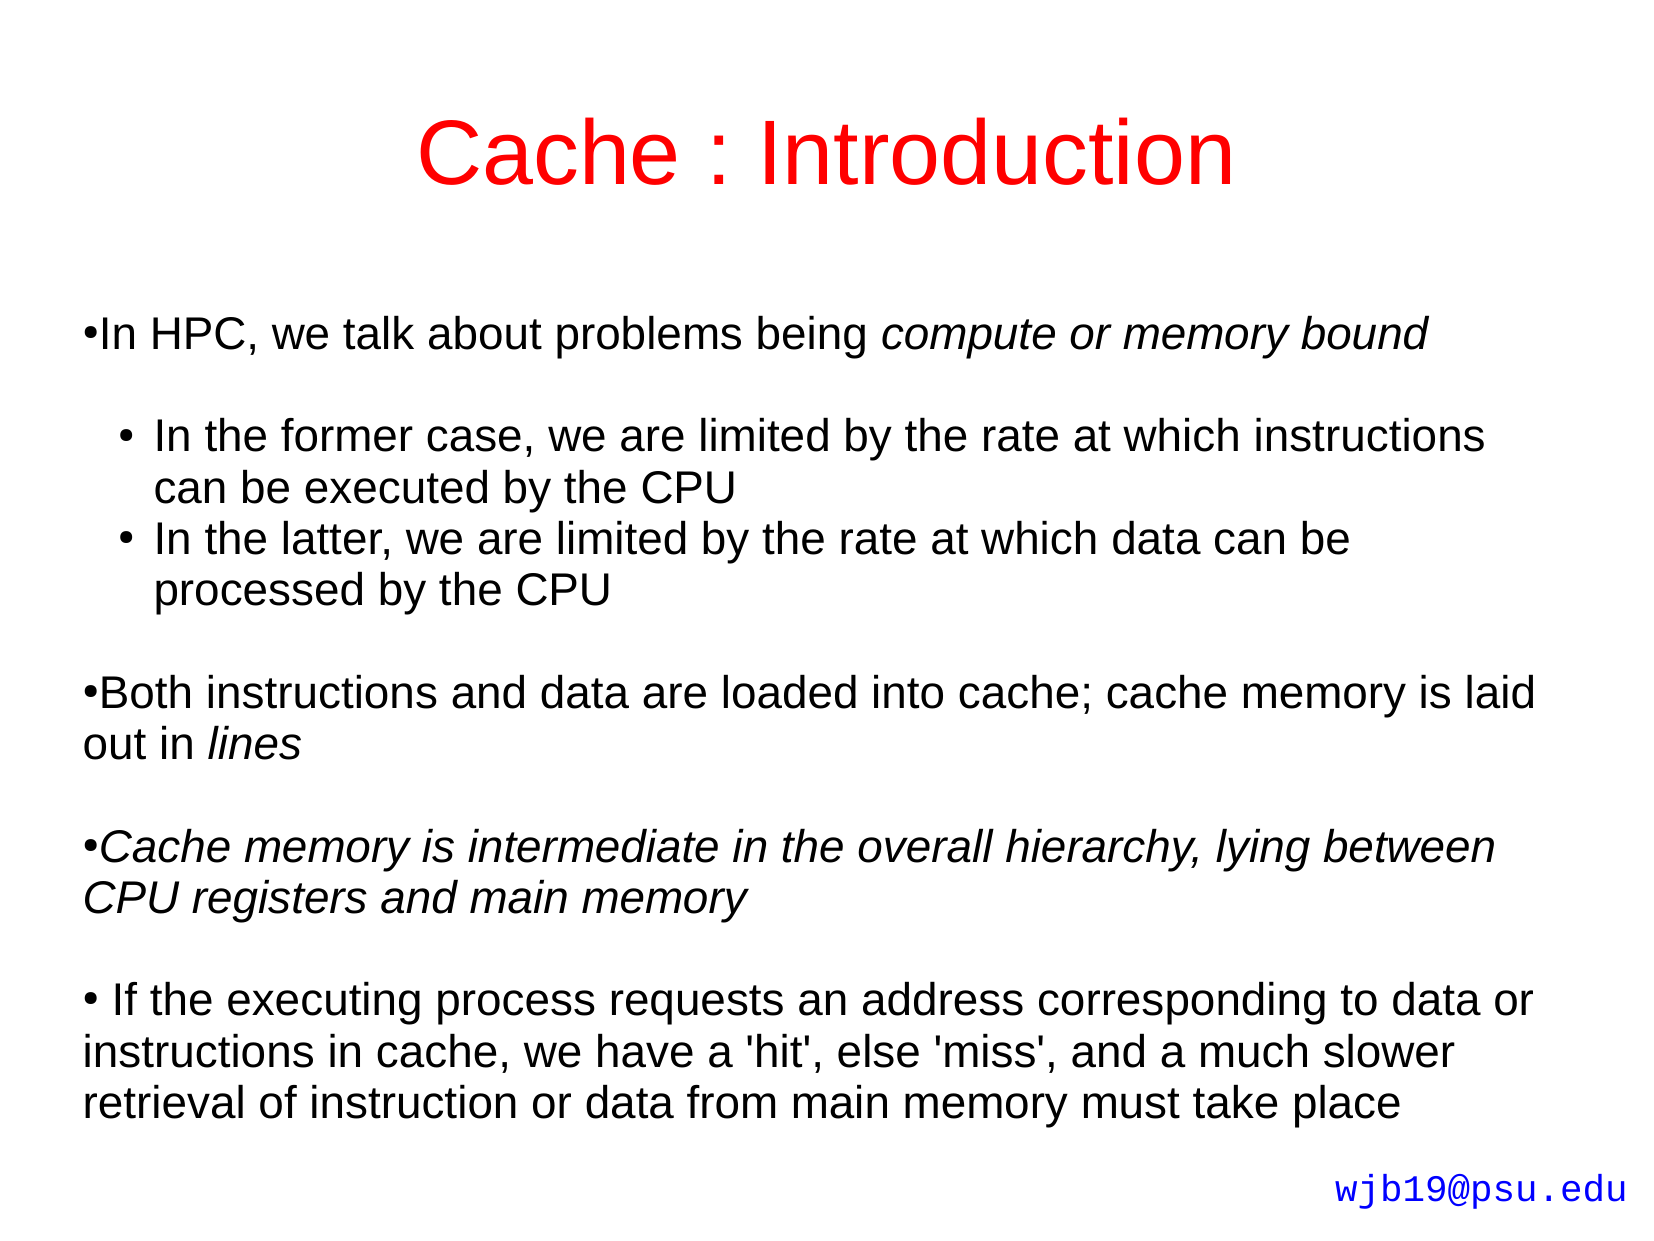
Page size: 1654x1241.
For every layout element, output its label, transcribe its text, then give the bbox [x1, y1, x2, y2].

text_box wjb19@psu.edu [1320, 1162, 1643, 1220]
subtitle In HPC, we talk about problems being compute or memory bound In the former case, we are limited by the rate at which instructions can be executed by the CPU In the latter, we are limited by the rate at which data can be processed by the CPU Both instructions and data are loaded into cache; cache memory is laid out in lines Cache memory is intermediate in the overall hierarchy, lying between CPU registers and main memory If the executing process requests an address corresponding to data or instructions in cache, we have a 'hit', else 'miss', and a much slower retrieval of instruction or data from main memory must take place [82, 307, 1571, 1241]
title Cache : Introduction [82, 49, 1571, 257]
